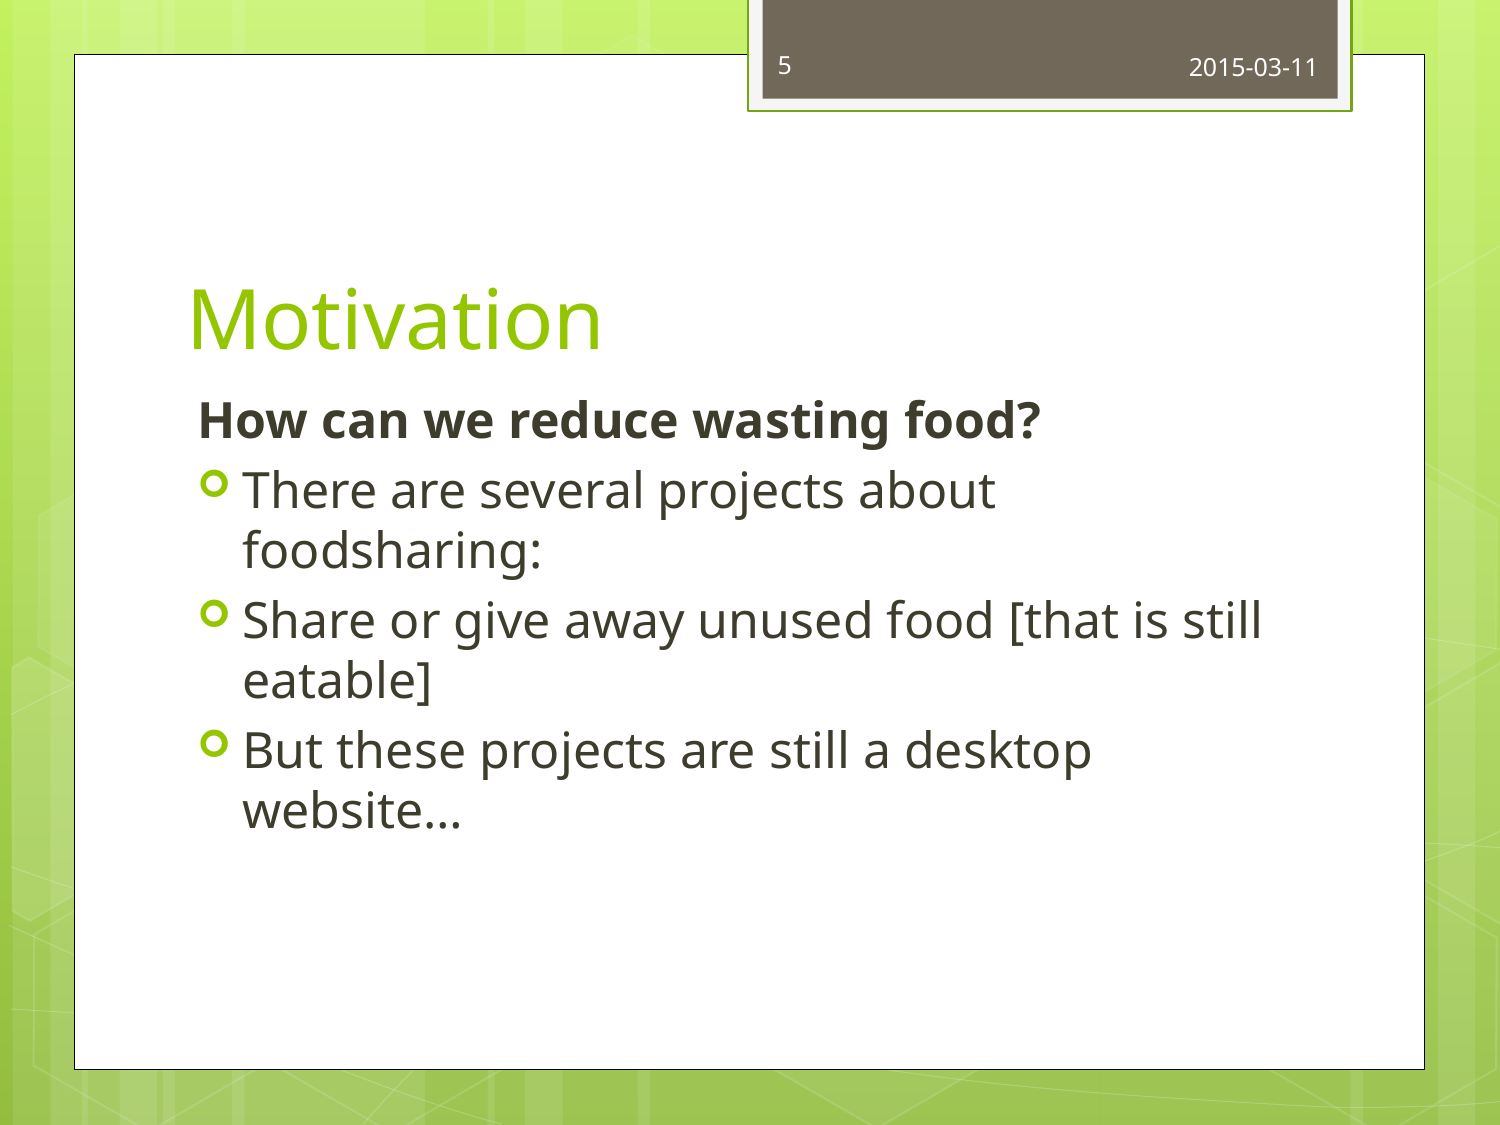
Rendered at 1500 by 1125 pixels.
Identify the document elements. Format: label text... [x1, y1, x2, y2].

list How can we reduce wasting food? There are several projects about foodsharing: Share or give away unused food [that is still eatable] But these projects are still a desktop website… [171, 381, 1283, 957]
title Motivation [171, 168, 1324, 374]
slide_number <number> [762, 36, 982, 97]
slide_number 2015-03-11 [983, 36, 1334, 97]
